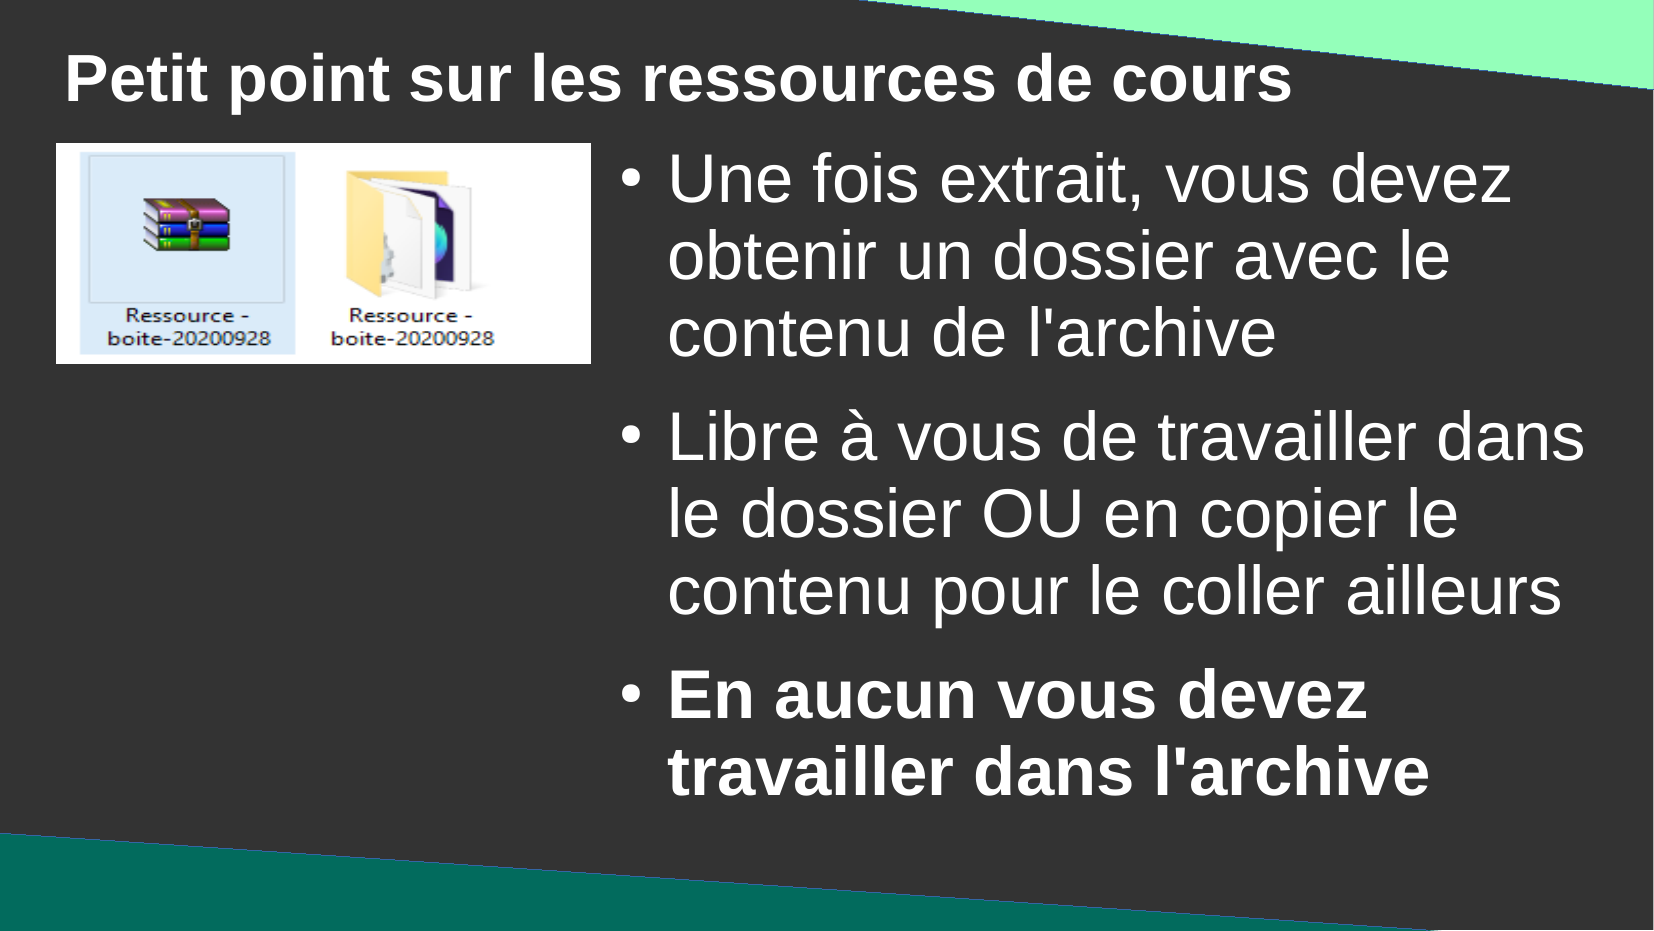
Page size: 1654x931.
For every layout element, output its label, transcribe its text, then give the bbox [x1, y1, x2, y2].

list Une fois extrait, vous devez obtenir un dossier avec le contenu de l'archive Libre à vous de travailler dans le dossier OU en copier le contenu pour le coller ailleurs En aucun vous devez travailler dans l'archive [602, 140, 1620, 824]
picture [56, 143, 591, 364]
text_box [859, 0, 1654, 90]
title Petit point sur les ressources de cours [64, 40, 1553, 118]
